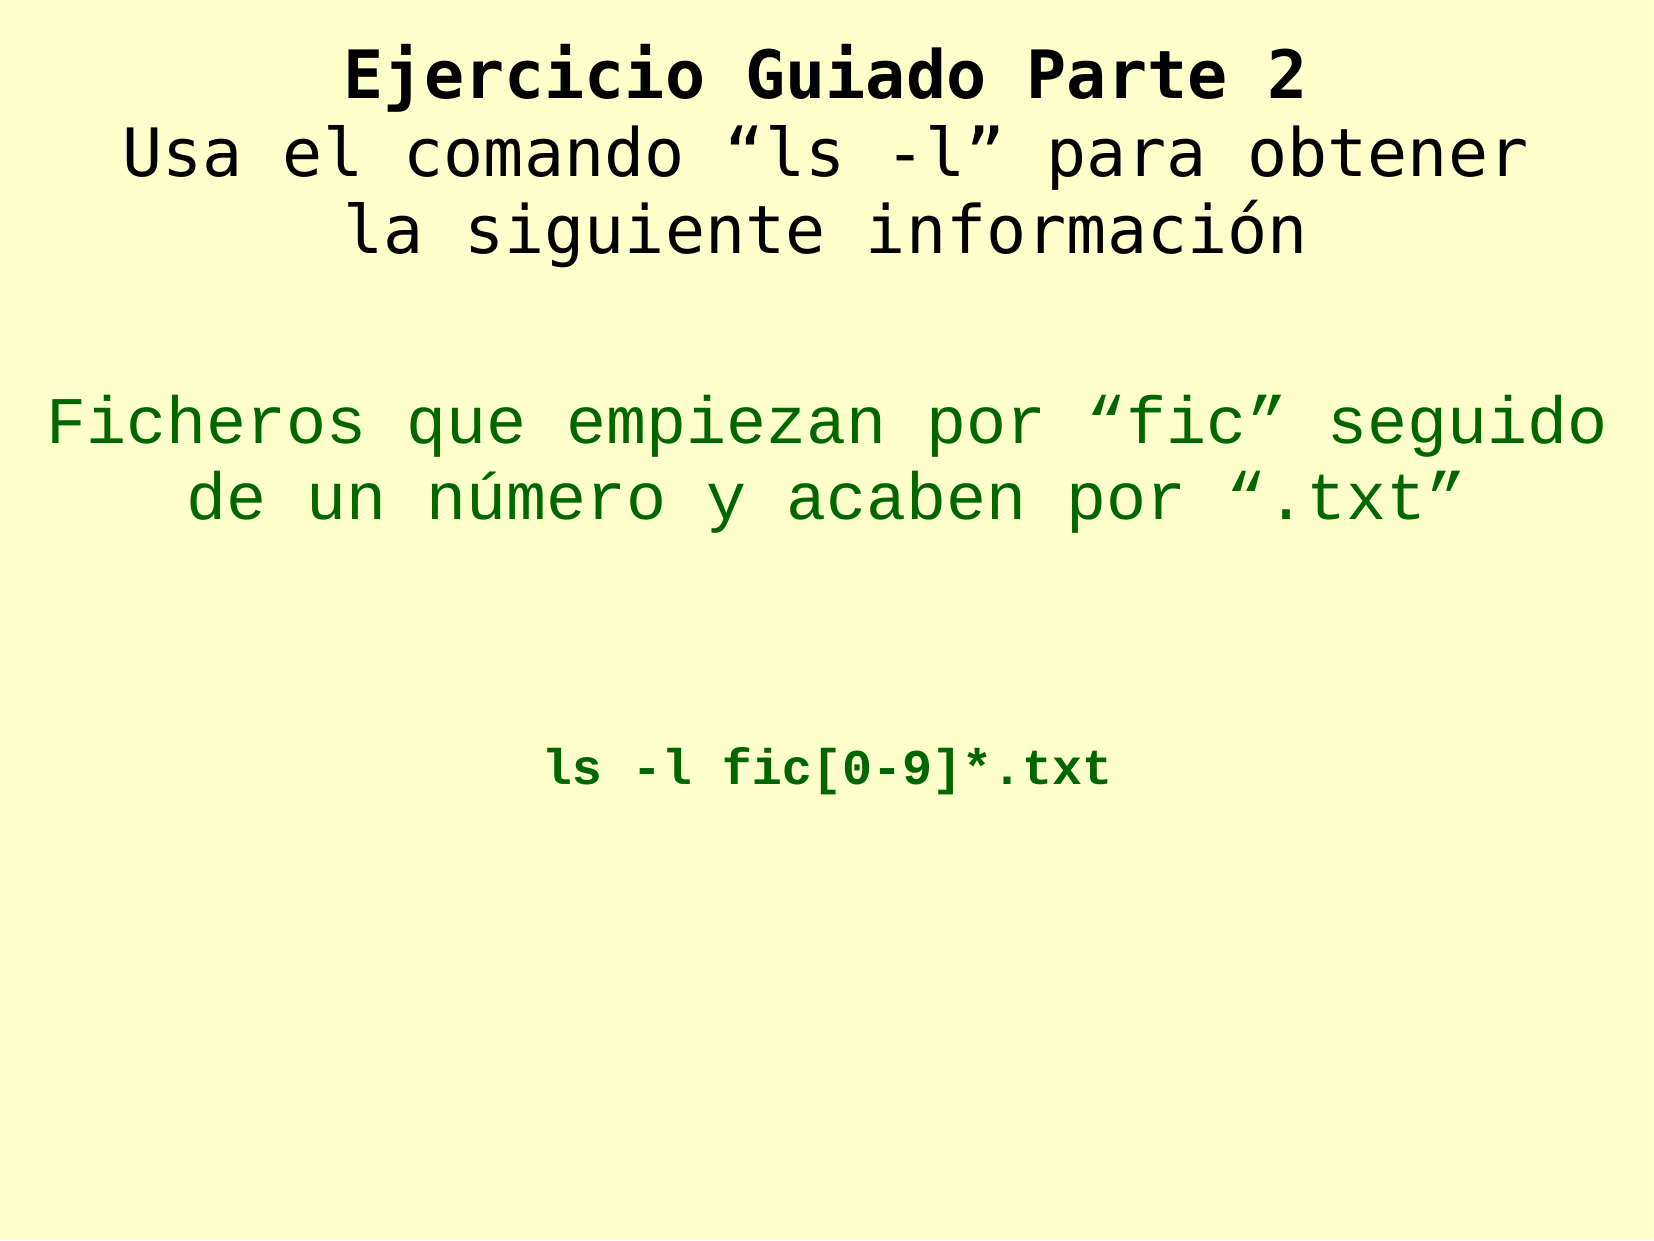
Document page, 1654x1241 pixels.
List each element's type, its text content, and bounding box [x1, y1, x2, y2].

text_box Ficheros que empiezan por “fic” seguido de un número y acaben por “.txt” [0, 381, 1654, 547]
text_box ls -l fic[0-9]*.txt [0, 735, 1654, 857]
title Ejercicio Guiado Parte 2 Usa el comando “ls -l” para obtener la siguiente información [82, 36, 1571, 270]
